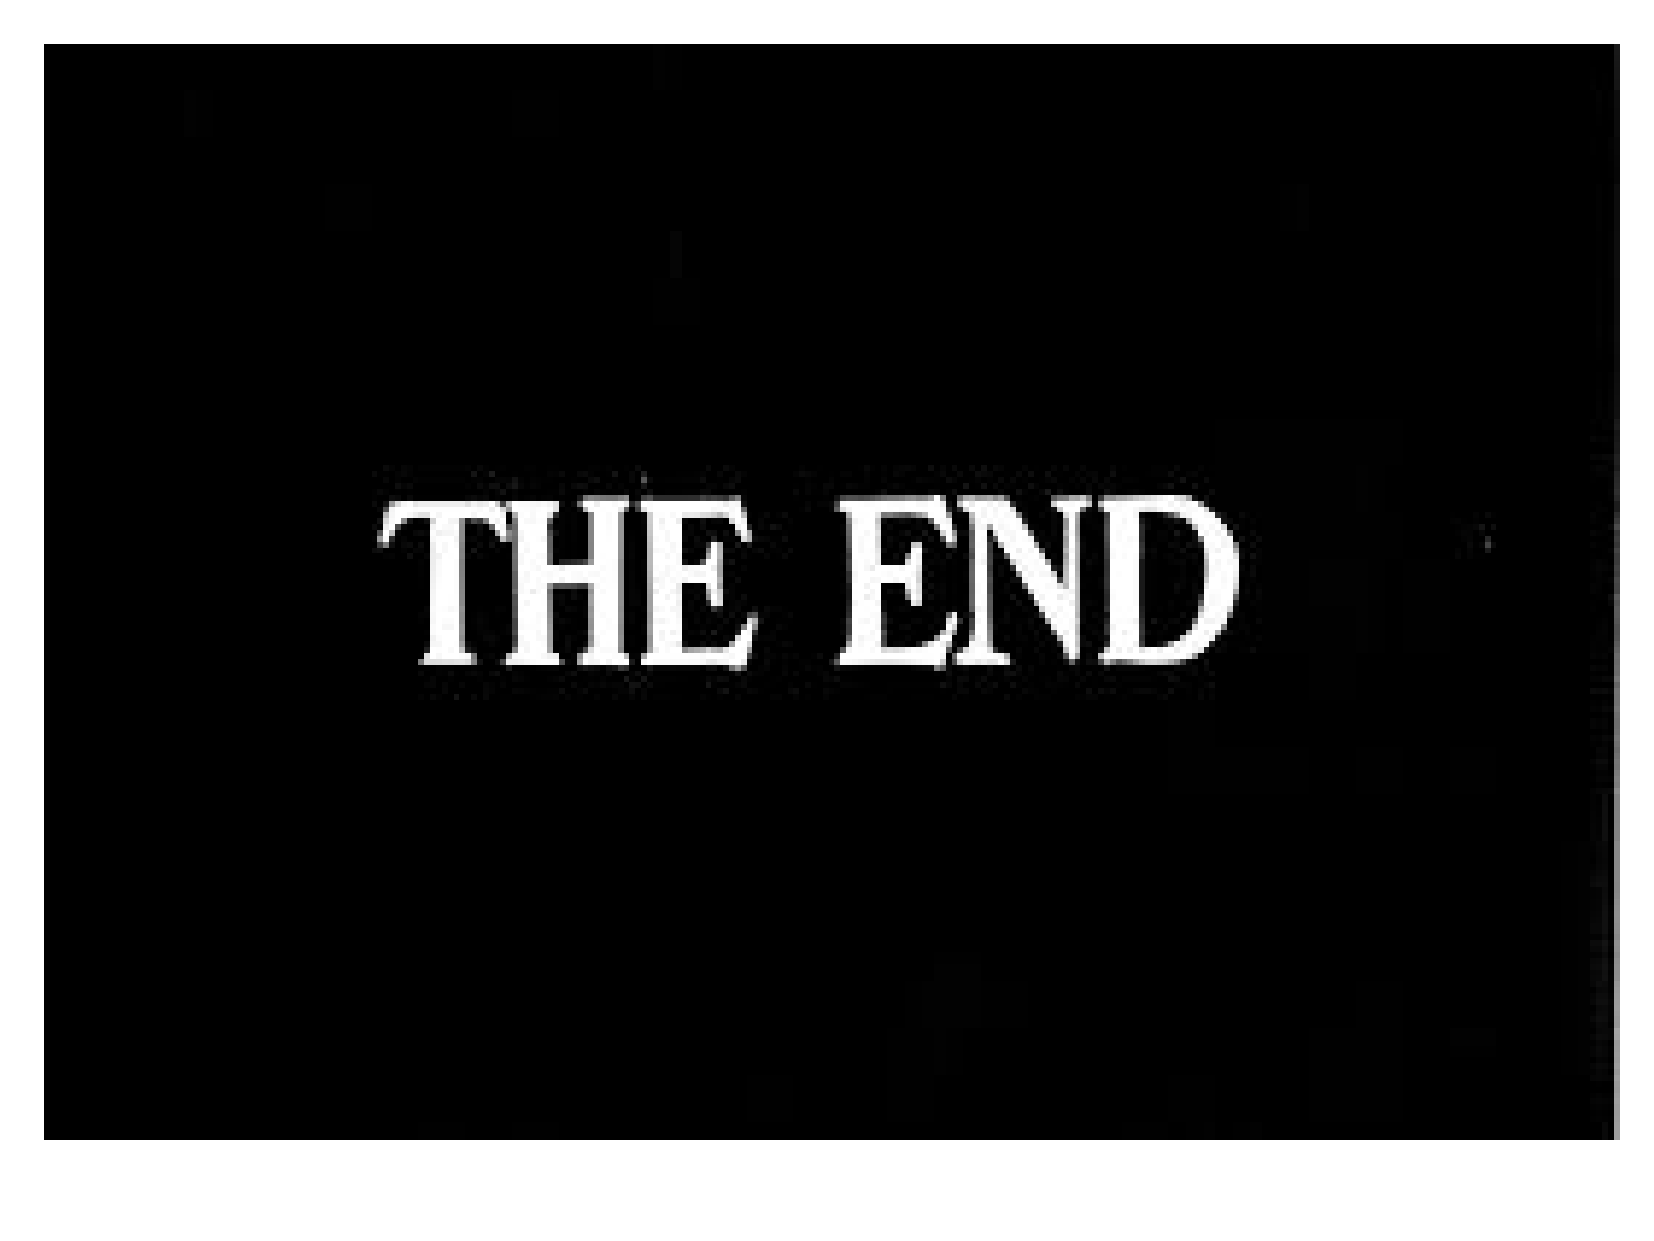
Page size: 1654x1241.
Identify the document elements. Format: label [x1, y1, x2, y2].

picture [44, 44, 1621, 1141]
